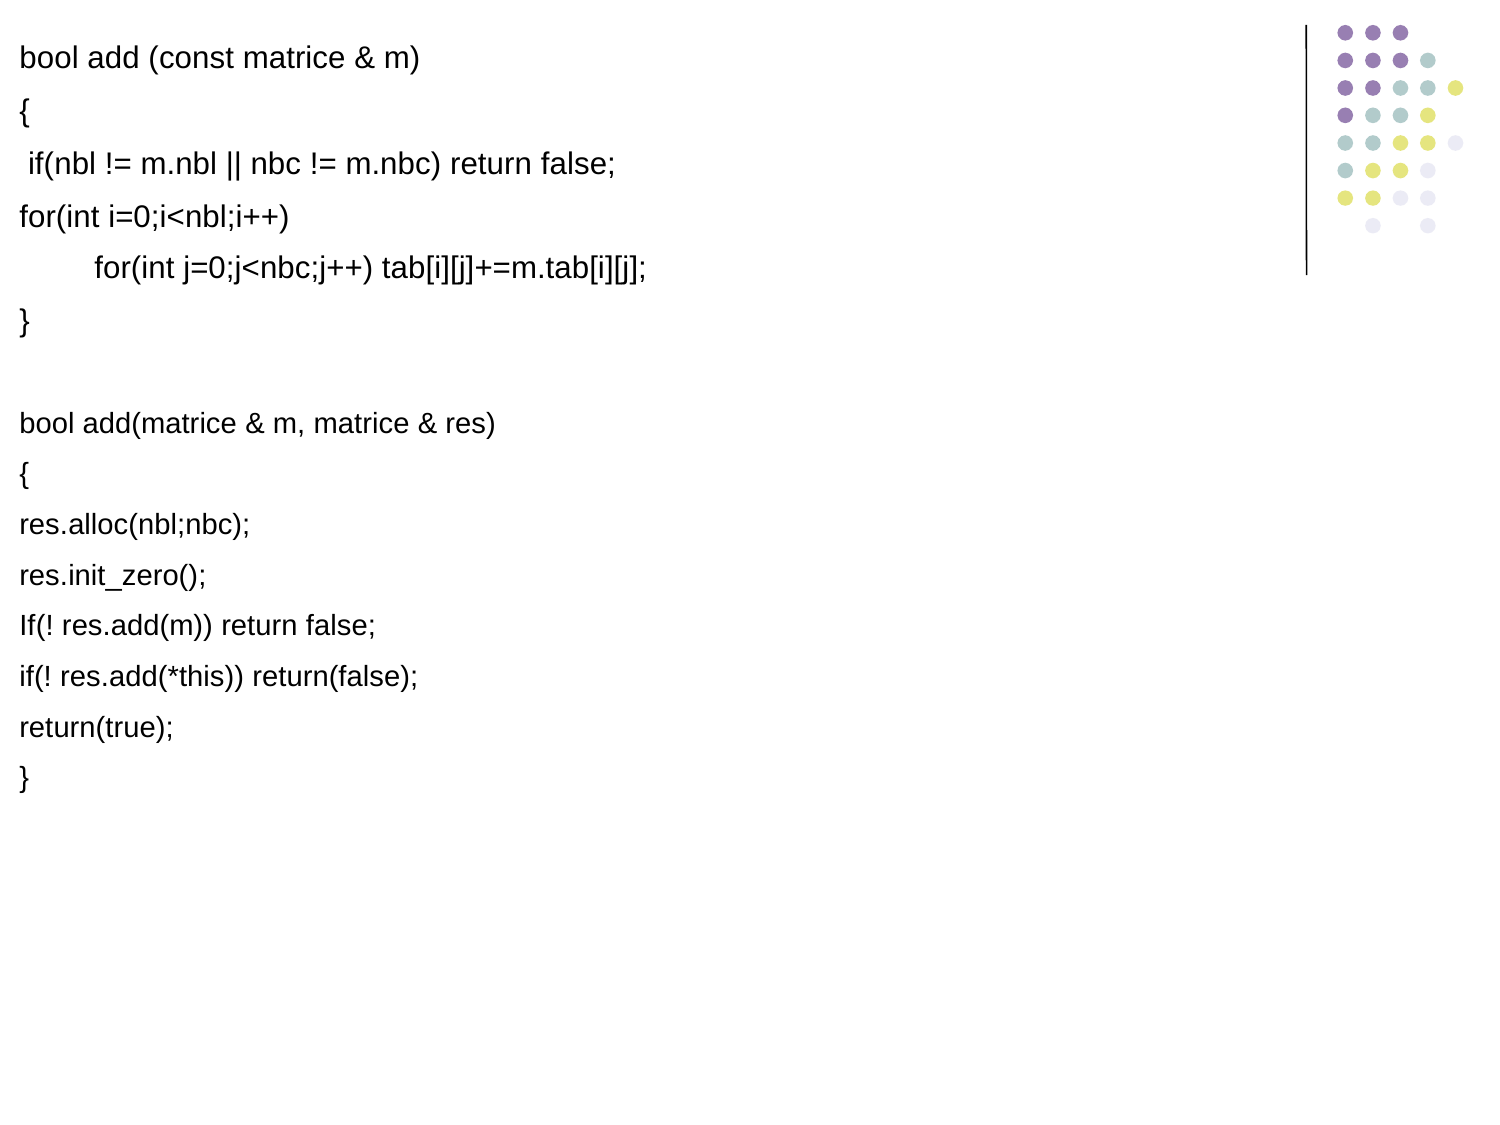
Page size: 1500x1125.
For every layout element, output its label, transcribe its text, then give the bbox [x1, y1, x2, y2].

list bool add (const matrice & m) { if(nbl != m.nbl || nbc != m.nbc) return false; for(int i=0;i<nbl;i++) for(int j=0;j<nbc;j++) tab[i][j]+=m.tab[i][j]; } bool add(matrice & m, matrice & res) { res.alloc(nbl;nbc); res.init_zero(); If(! res.add(m)) return false; if(! res.add(*this)) return(false); return(true); } [0, 29, 732, 1002]
